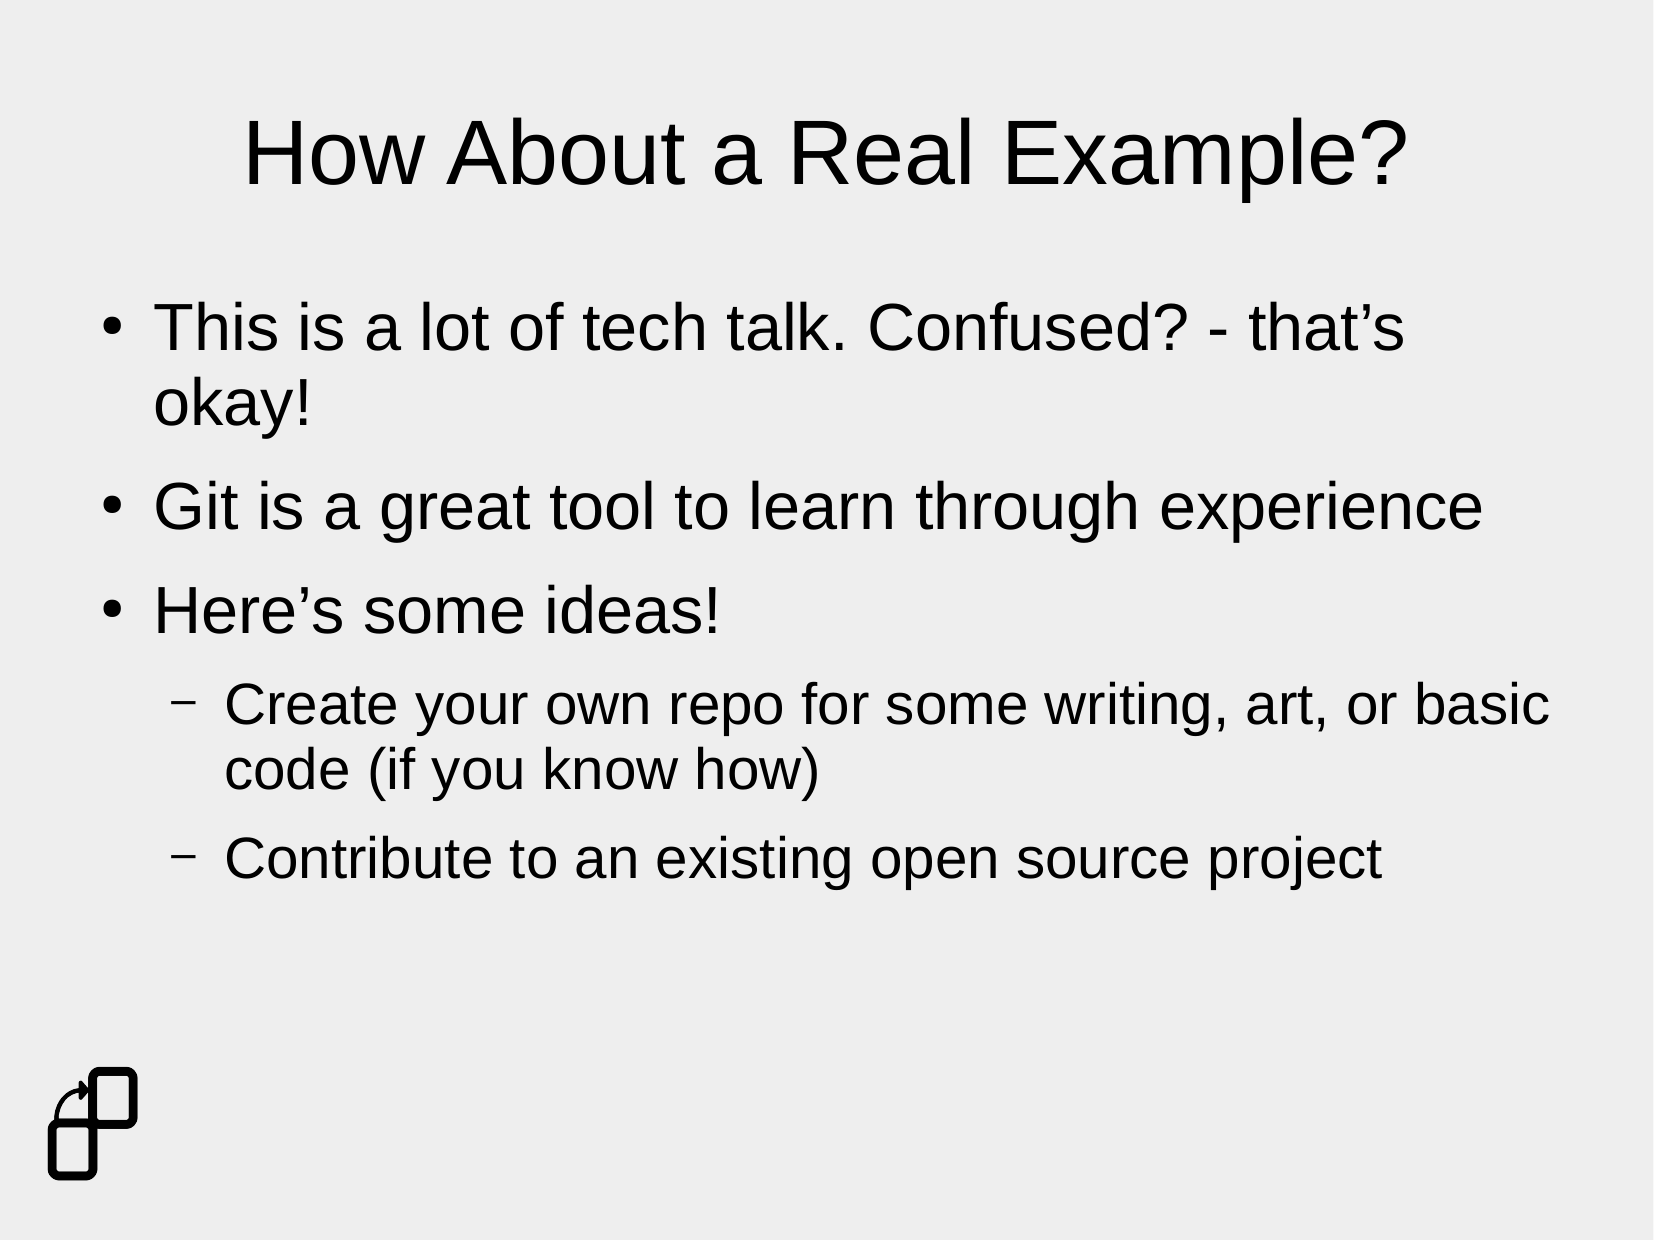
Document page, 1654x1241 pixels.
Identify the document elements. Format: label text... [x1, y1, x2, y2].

list This is a lot of tech talk. Confused? - that’s okay! Git is a great tool to learn through experience Here’s some ideas! Create your own repo for some writing, art, or basic code (if you know how) Contribute to an existing open source project [82, 290, 1571, 1010]
title How About a Real Example? [82, 49, 1571, 257]
picture [30, 1062, 153, 1186]
